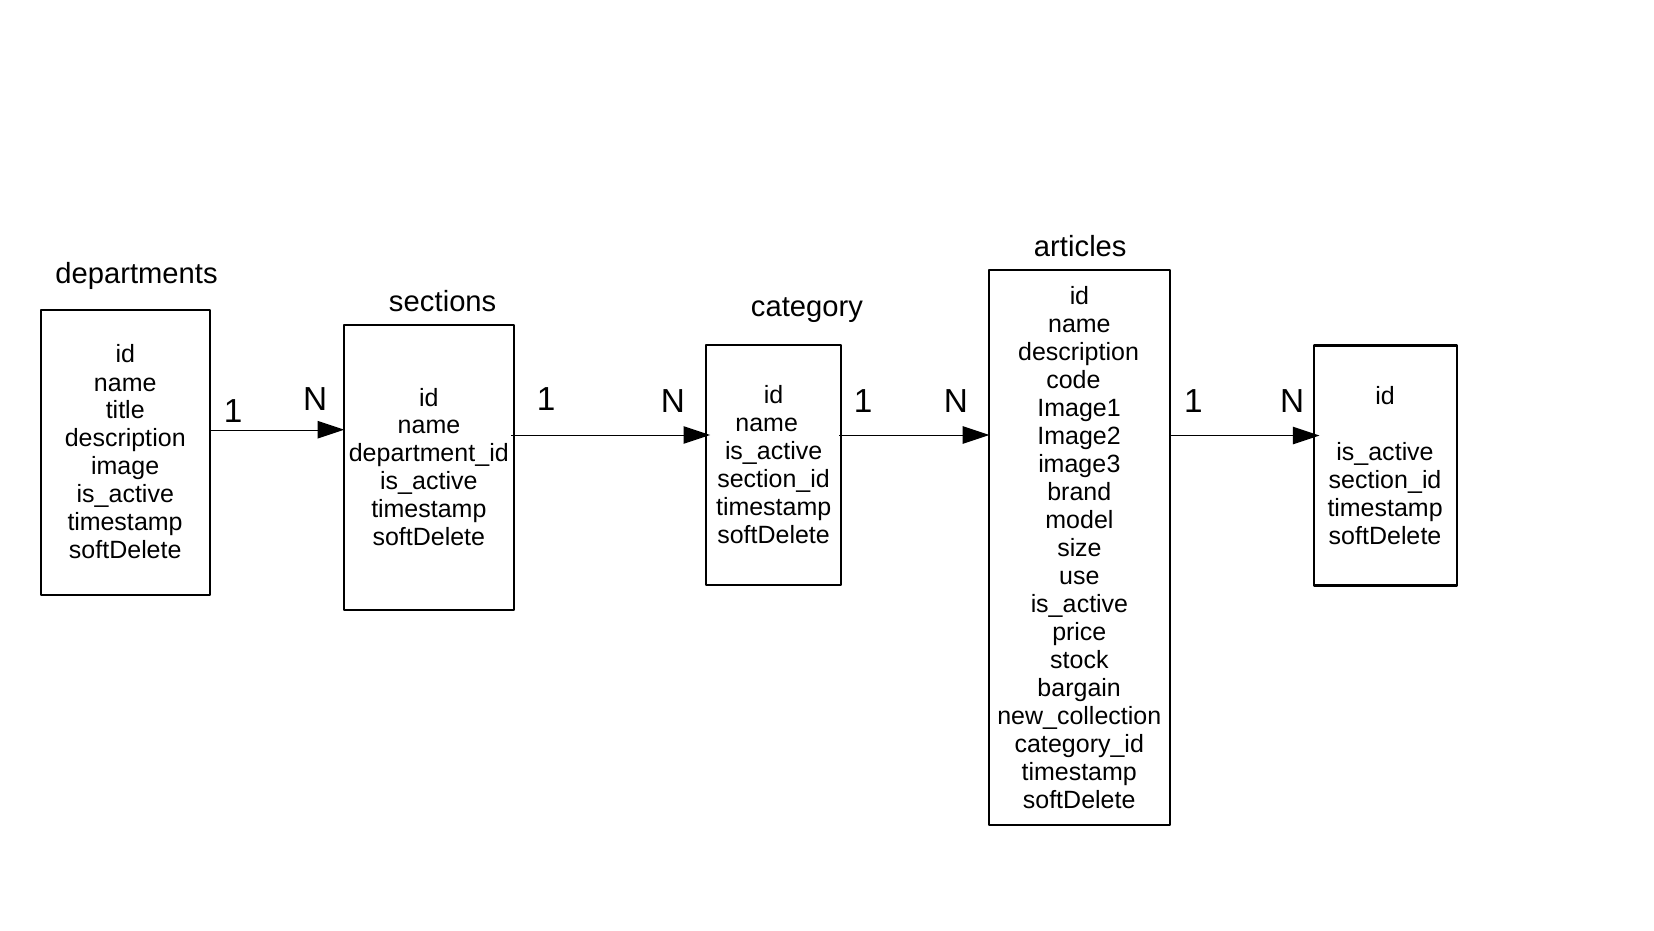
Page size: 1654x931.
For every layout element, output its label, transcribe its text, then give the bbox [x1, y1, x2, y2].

text_box articles [1019, 222, 1230, 271]
text_box N [929, 375, 990, 432]
text_box id is_active section_id timestamp softDelete [1313, 345, 1457, 586]
text_box N [646, 375, 707, 432]
text_box id name title description image is_active timestamp softDelete [40, 309, 211, 595]
text_box id name department_id is_active timestamp softDelete [344, 324, 514, 610]
text_box 1 [1169, 375, 1230, 433]
text_box N [1265, 375, 1326, 433]
text_box 1 [209, 384, 270, 442]
text_box 1 [522, 372, 583, 430]
text_box id name is_active section_id timestamp softDelete [706, 345, 842, 586]
text_box id name description code Image1 Image2 image3 brand model size use is_active price stock bargain new_collection category_id timestamp softDelete [989, 270, 1170, 826]
text_box N [288, 372, 349, 430]
text_box 1 [839, 375, 900, 432]
text_box departments [40, 249, 251, 298]
text_box category [736, 282, 947, 331]
text_box sections [374, 277, 585, 325]
